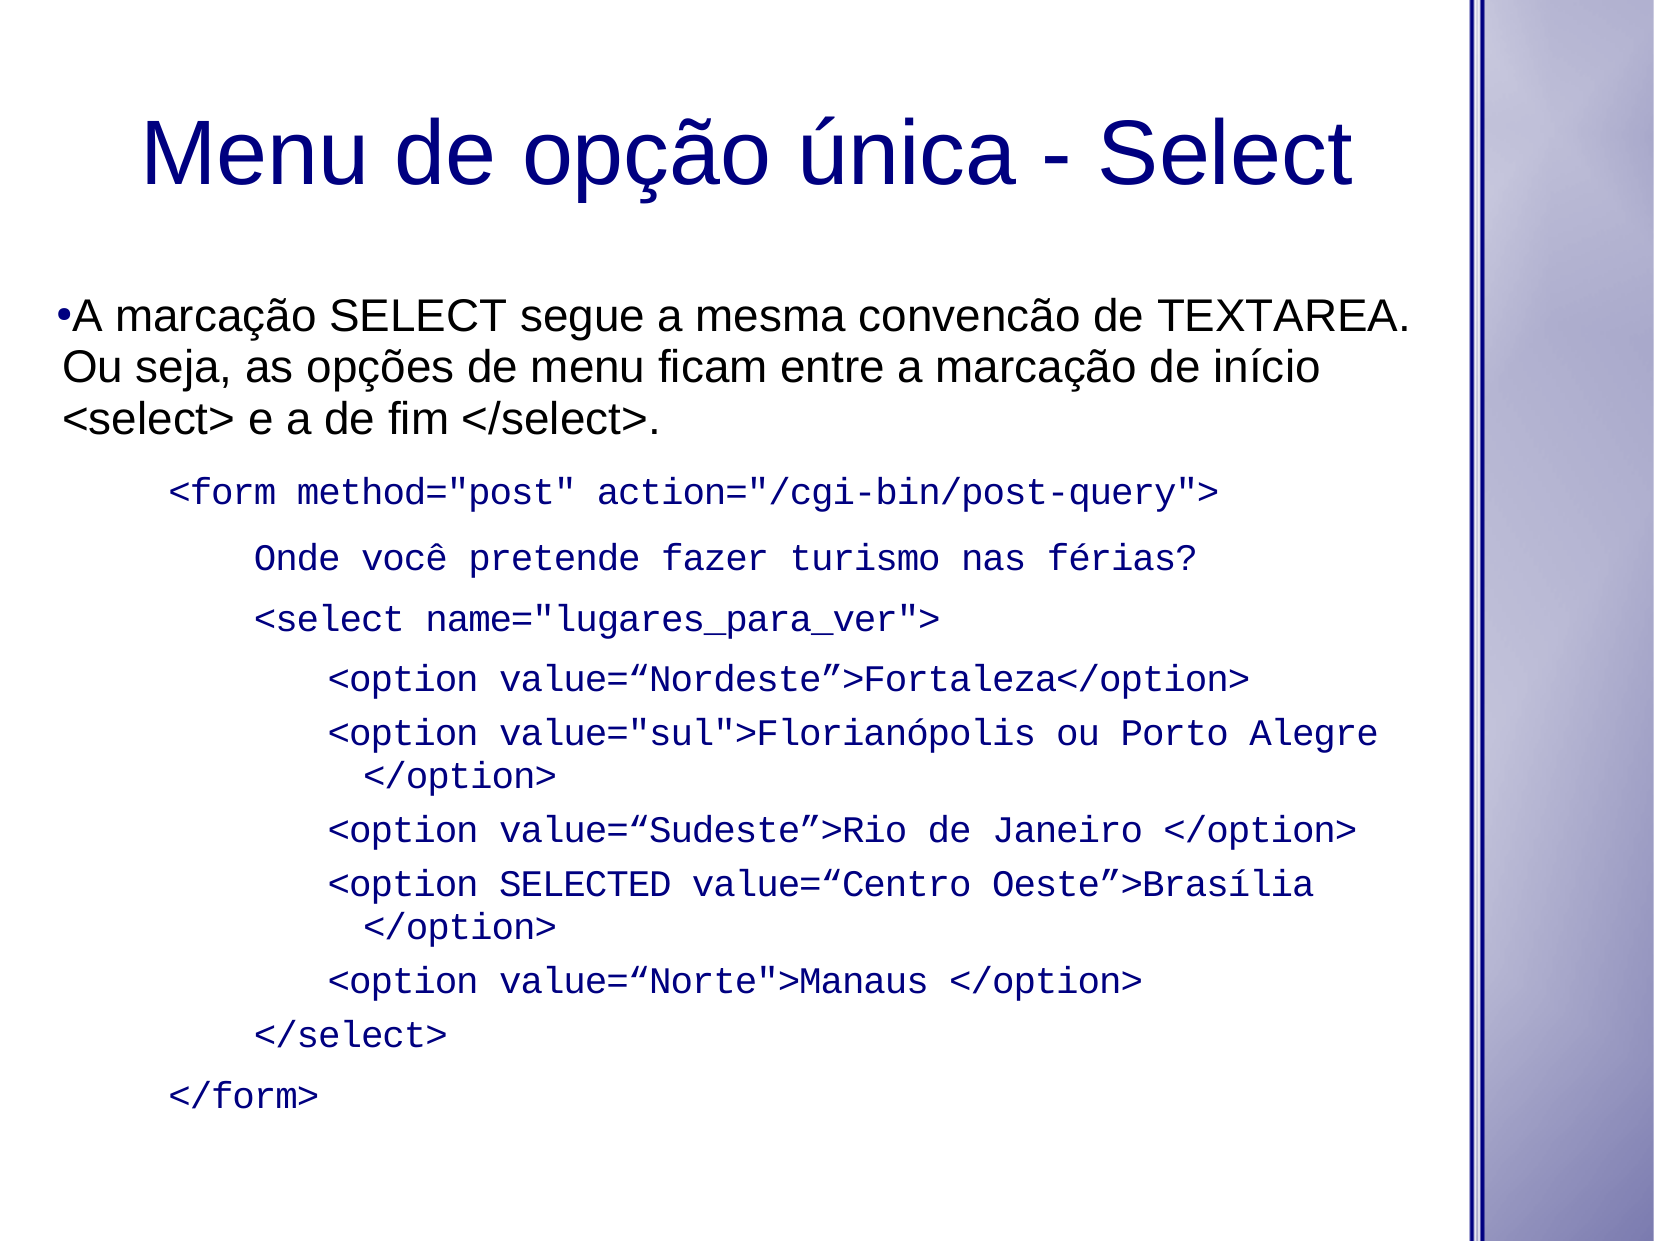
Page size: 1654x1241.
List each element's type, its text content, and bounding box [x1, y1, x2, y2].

picture [0, 0, 1654, 1241]
title Menu de opção única - Select [47, 56, 1447, 250]
list A marcação SELECT segue a mesma convencão de TEXTAREA. Ou seja, as opções de menu ficam entre a marcação de início <select> e a de fim </select>. <form method="post" action="/cgi-bin/post-query"> Onde você pretende fazer turismo nas férias? <select name="lugares_para_ver"> <option value=“Nordeste”>Fortaleza</option> <option value="sul">Florianópolis ou Porto Alegre </option> <option value=“Sudeste”>Rio de Janeiro </option> <option SELECTED value=“Centro Oeste”>Brasília </option> <option value=“Norte">Manaus </option> </select> </form> [47, 290, 1447, 1120]
